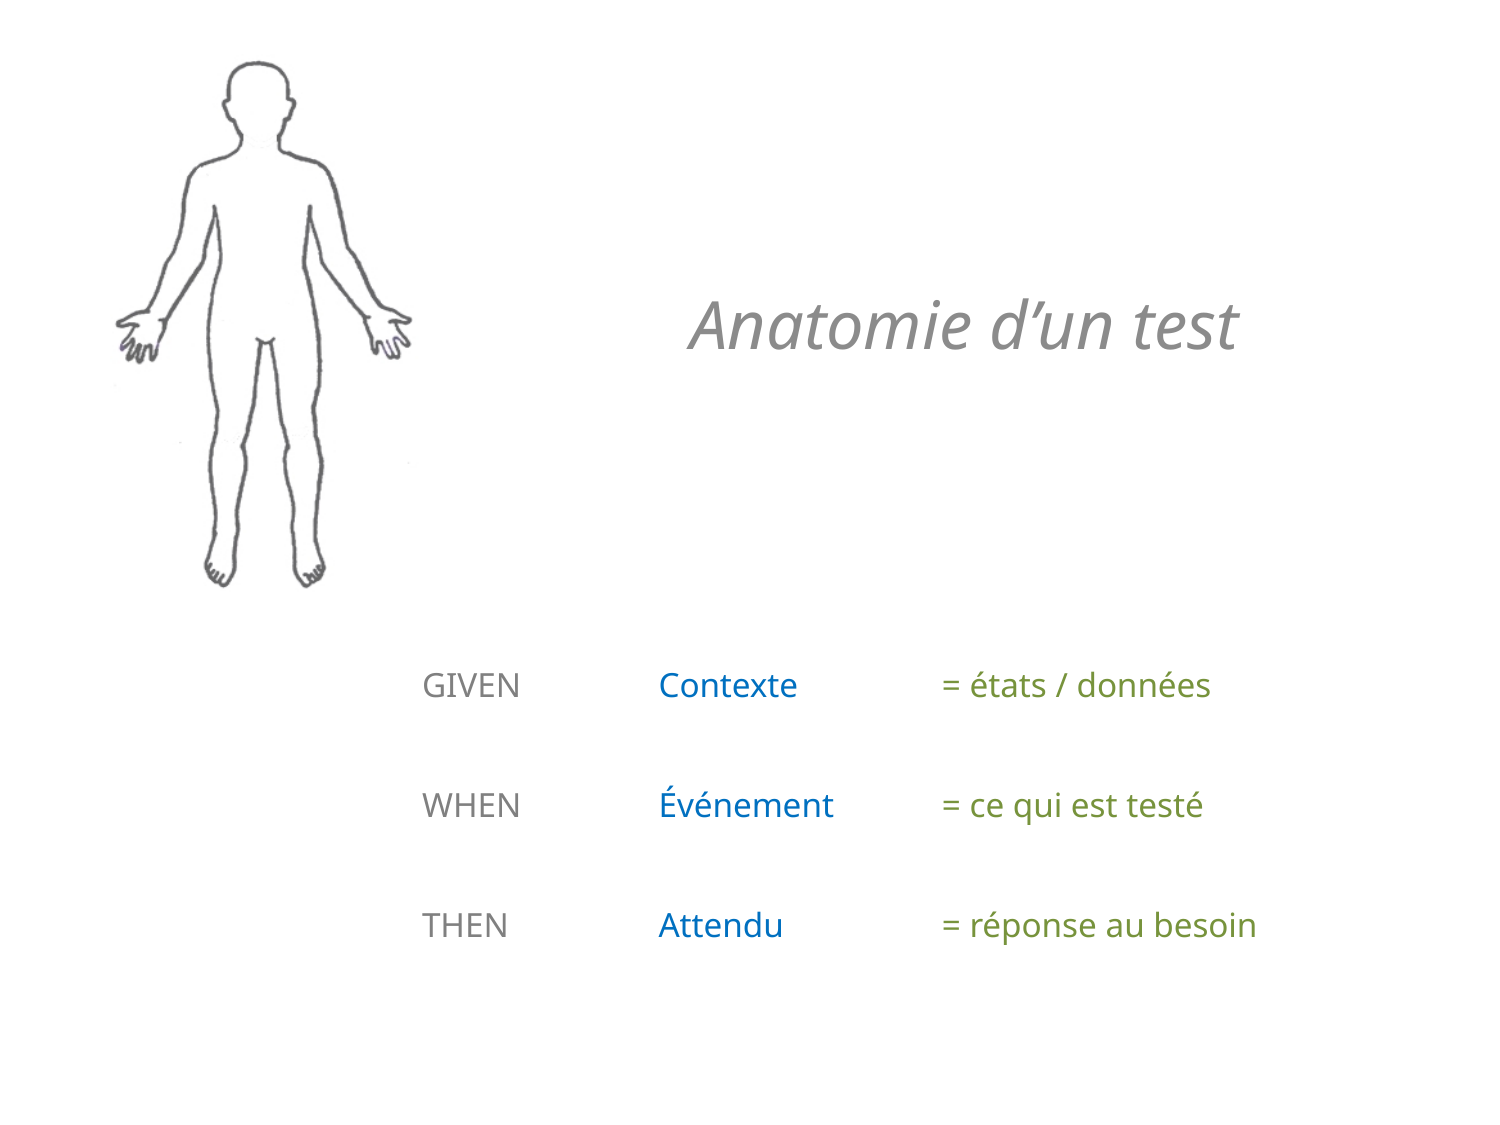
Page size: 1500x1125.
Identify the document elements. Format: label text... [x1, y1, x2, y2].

text_box GIVEN WHEN THEN [407, 656, 620, 992]
text_box Contexte Événement Attendu [643, 656, 880, 992]
text_box Anatomie d’un test [506, 87, 1424, 559]
picture [110, 54, 431, 592]
text_box = états / données = ce qui est testé = réponse au besoin [927, 656, 1424, 952]
